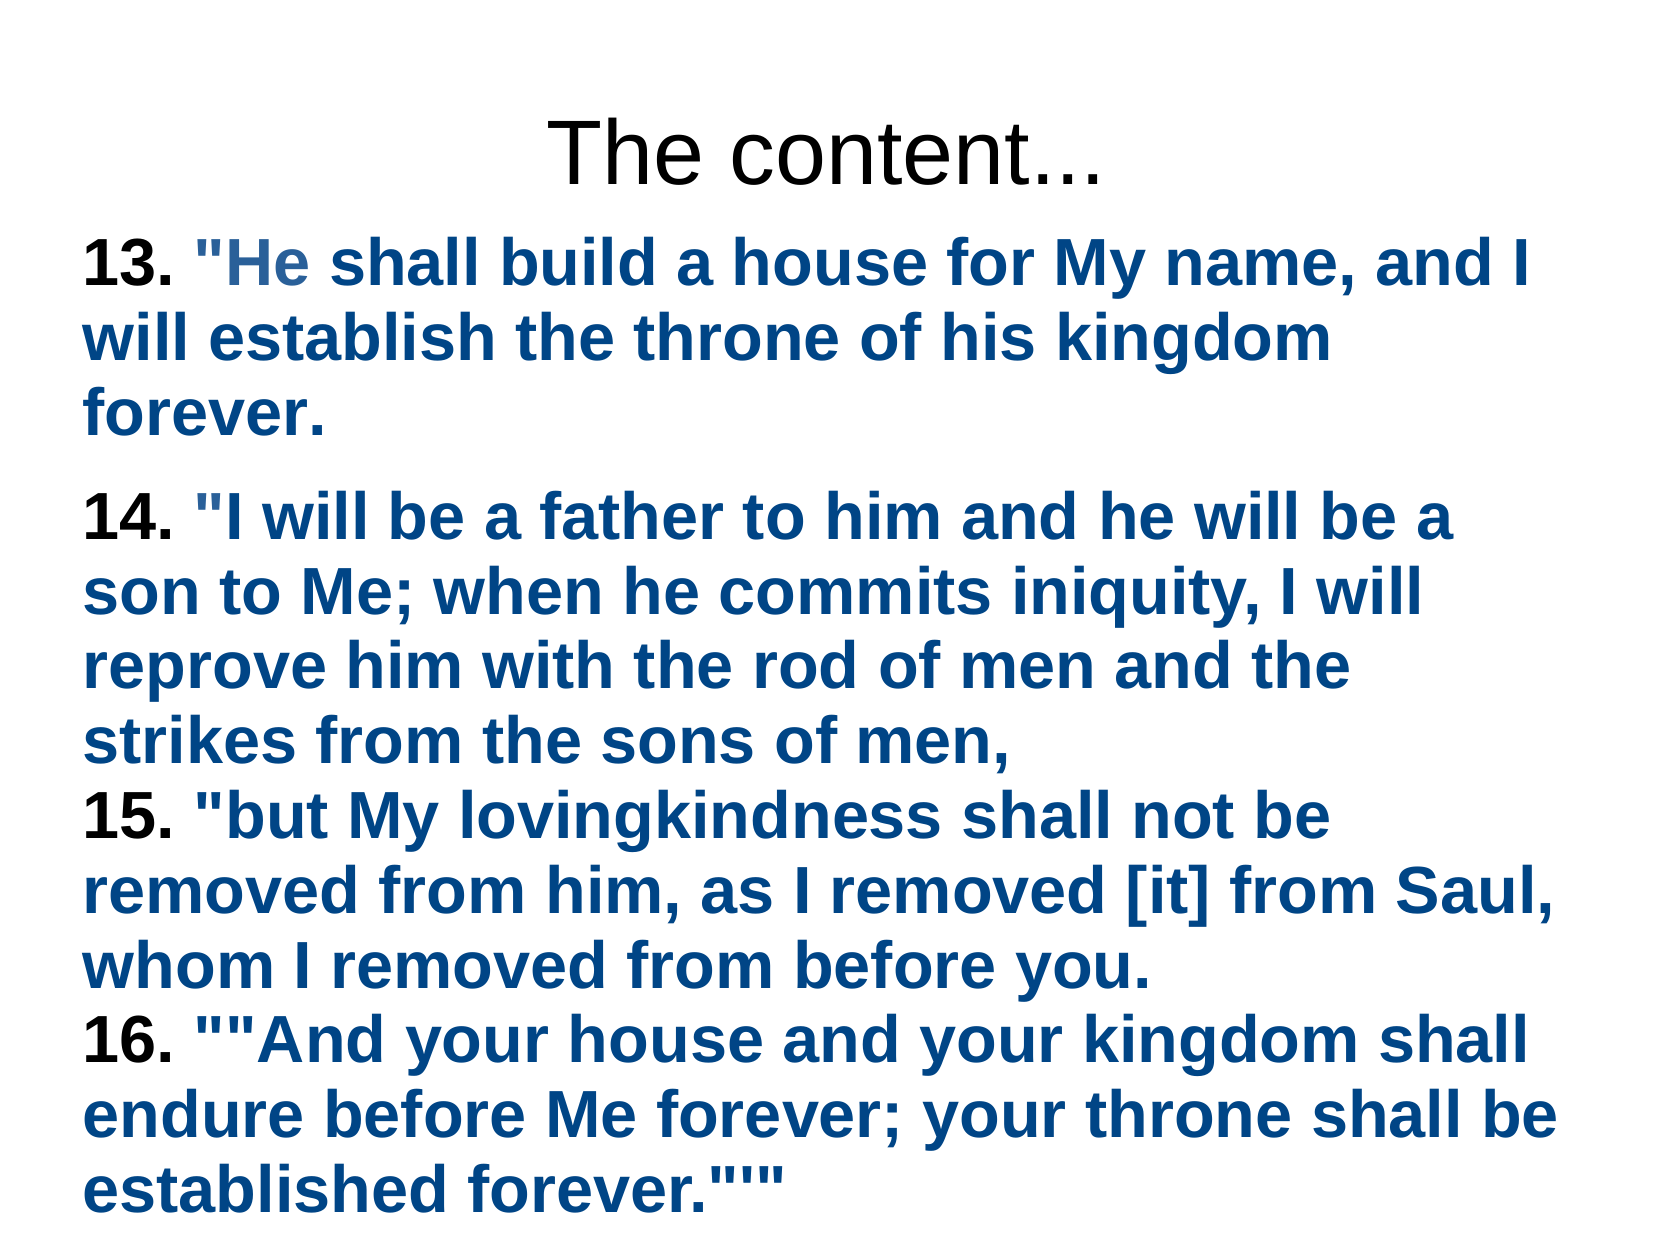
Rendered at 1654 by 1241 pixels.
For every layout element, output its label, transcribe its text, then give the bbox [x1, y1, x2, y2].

title The content... [82, 49, 1571, 225]
list 13. "He shall build a house for My name, and I will establish the throne of his kingdom forever. 14. "I will be a father to him and he will be a son to Me; when he commits iniquity, I will reprove him with the rod of men and the strikes from the sons of men, 15. "but My lovingkindness shall not be removed from him, as I removed [it] from Saul, whom I removed from before you. 16. ""And your house and your kingdom shall endure before Me forever; your throne shall be established forever."'" [82, 225, 1571, 1227]
